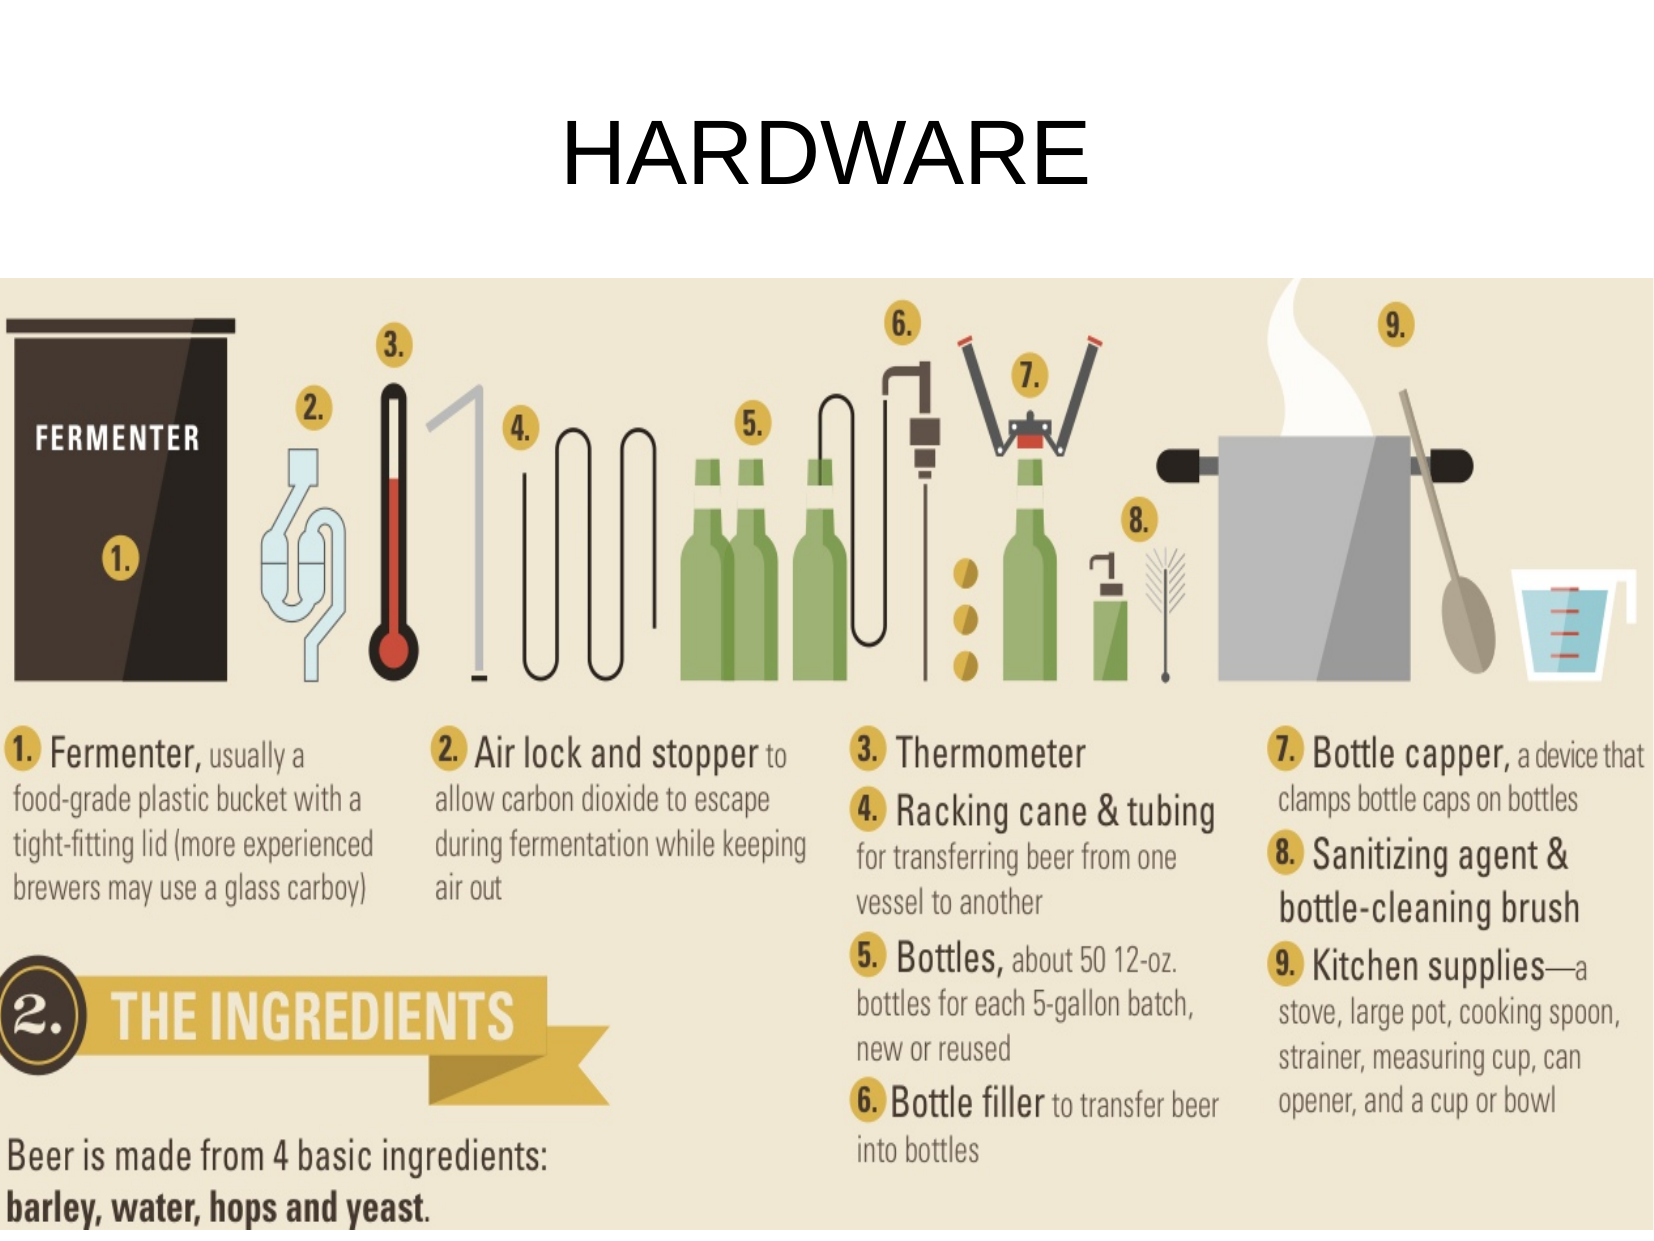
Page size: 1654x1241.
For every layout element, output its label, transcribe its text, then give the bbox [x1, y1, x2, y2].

title HARDWARE [82, 49, 1571, 257]
picture [0, 278, 1654, 1231]
